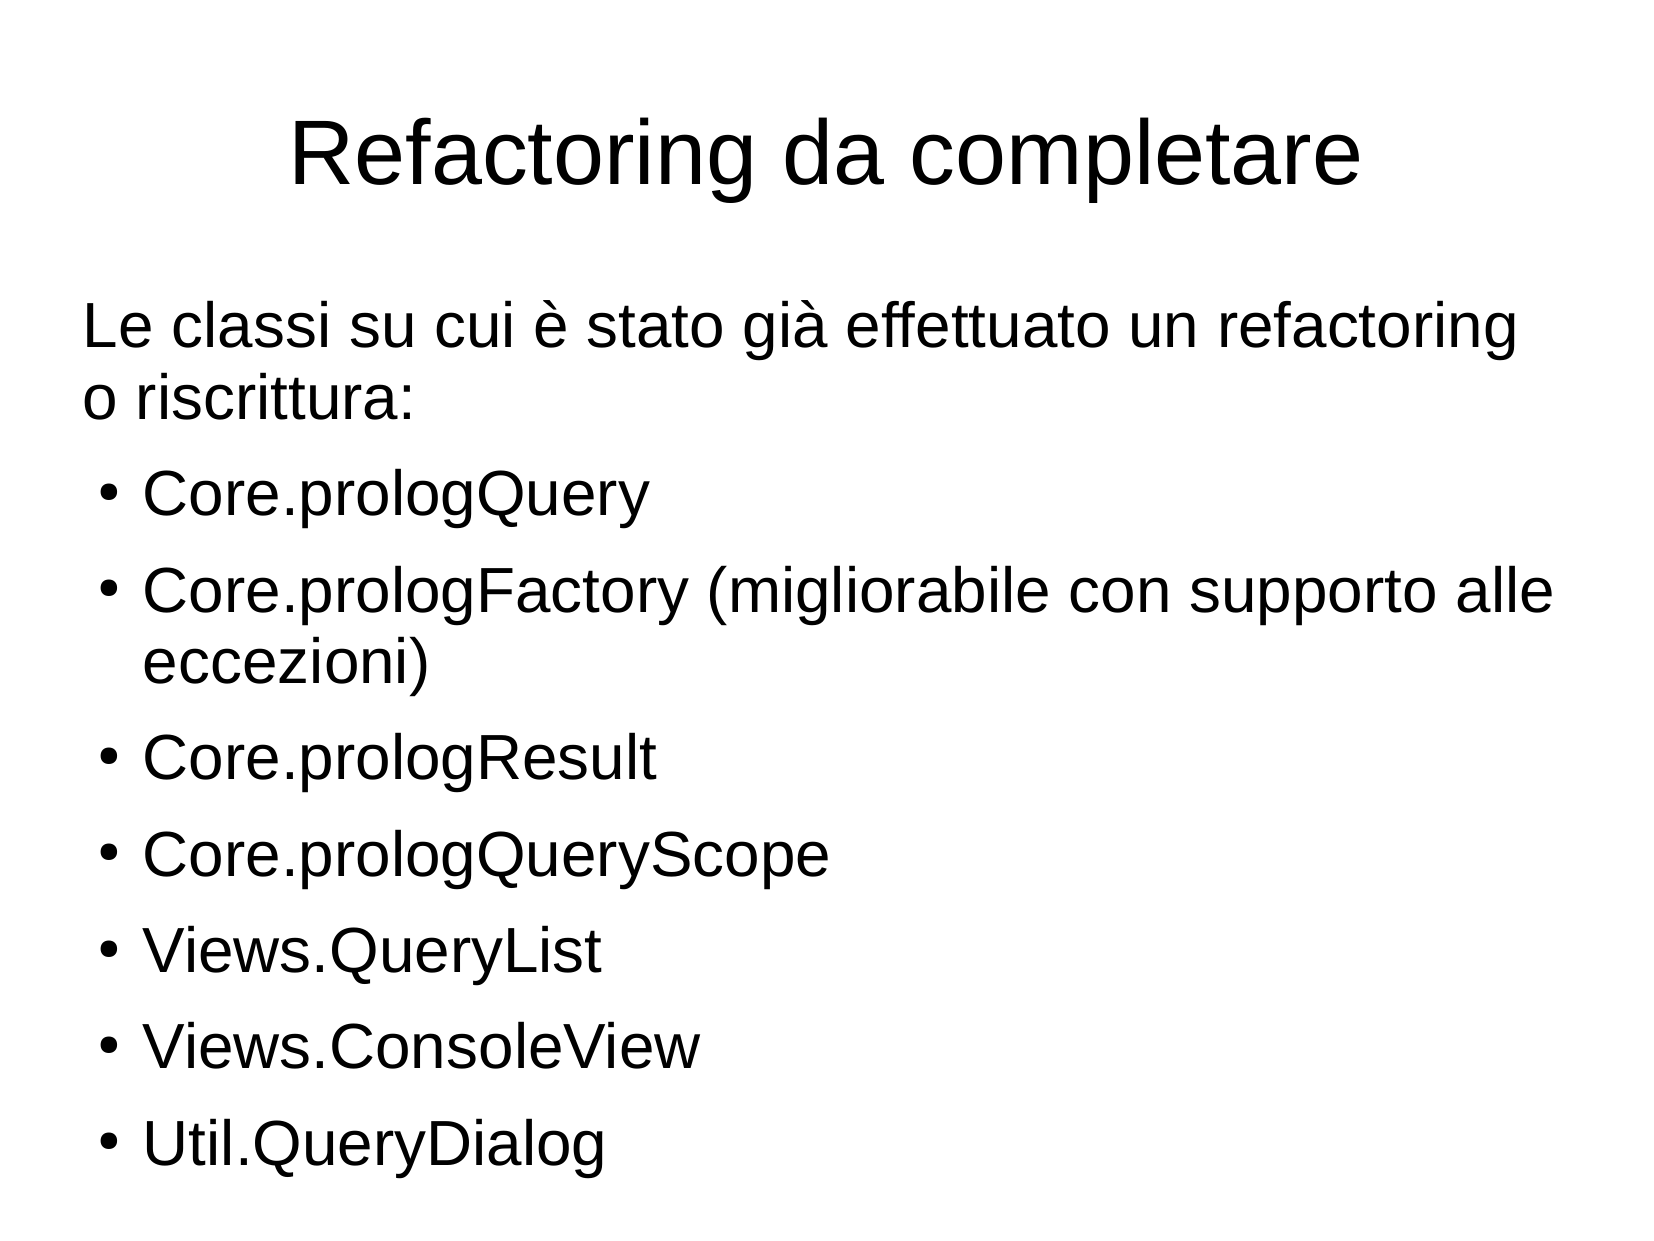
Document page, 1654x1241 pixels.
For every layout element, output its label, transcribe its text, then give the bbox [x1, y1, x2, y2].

list Le classi su cui è stato già effettuato un refactoring o riscrittura: Core.prologQuery Core.prologFactory (migliorabile con supporto alle eccezioni) Core.prologResult Core.prologQueryScope Views.QueryList Views.ConsoleView Util.QueryDialog [82, 290, 1571, 1182]
title Refactoring da completare [82, 49, 1571, 257]
